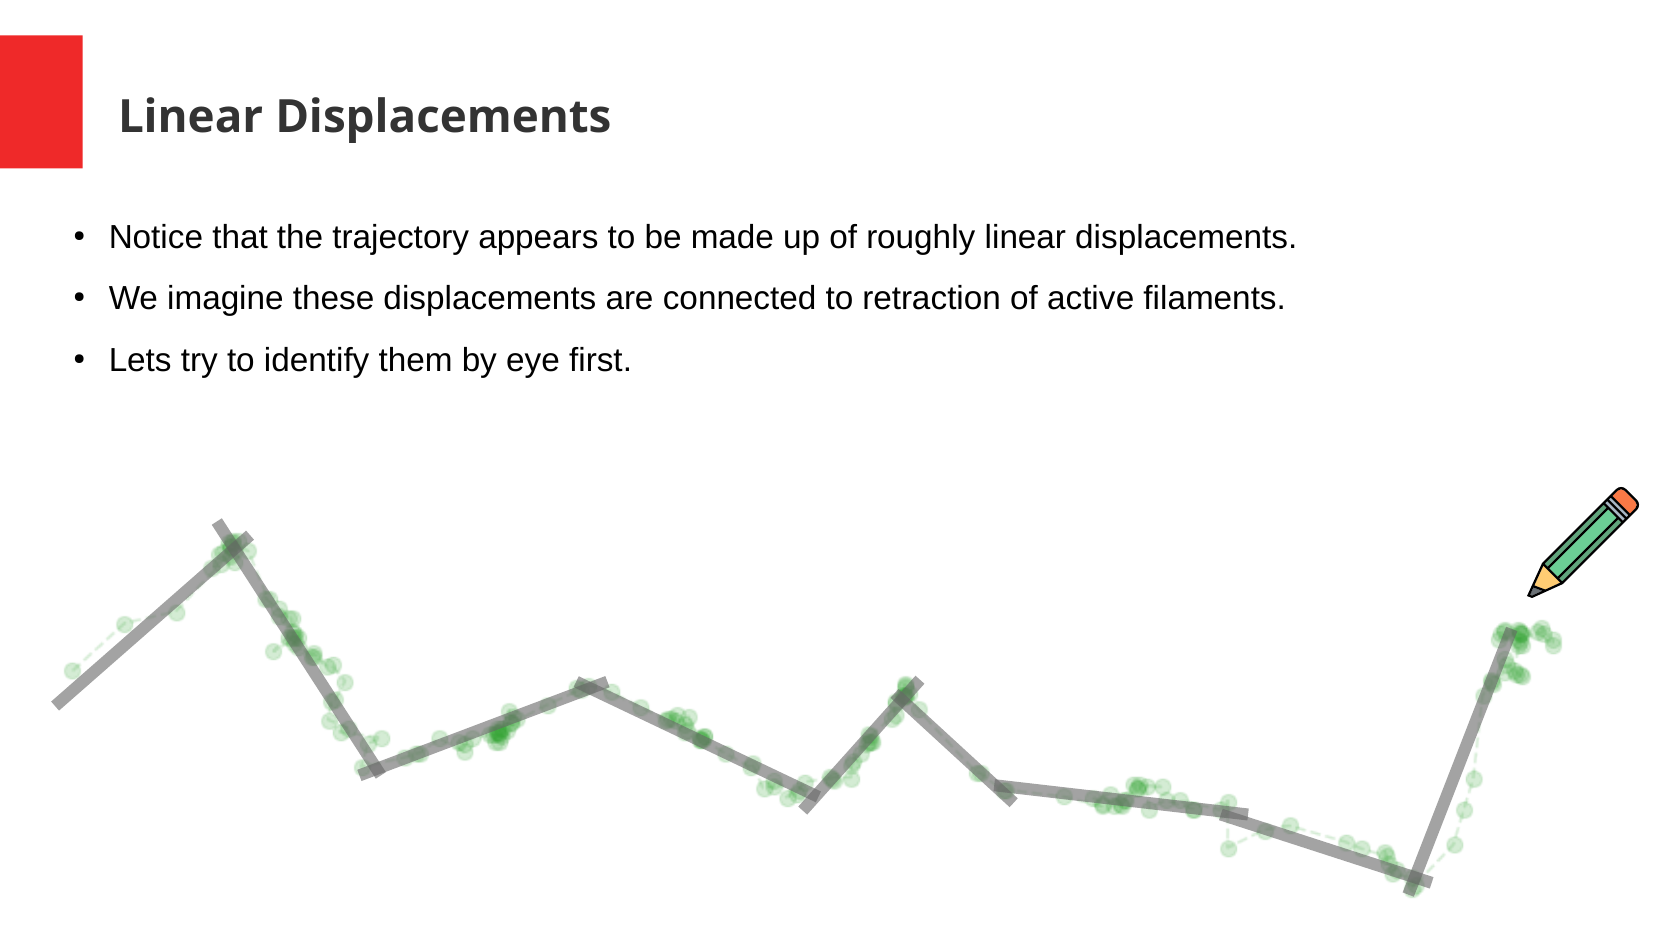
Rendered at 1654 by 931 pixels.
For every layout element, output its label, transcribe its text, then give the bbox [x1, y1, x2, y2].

title Linear Displacements [118, 37, 1571, 193]
picture [0, 486, 1640, 920]
text_box Notice that the trajectory appears to be made up of roughly linear displacements. We imagine these displacements are connected to retraction of active filaments. Lets try to identify them by eye first. [58, 192, 1462, 434]
